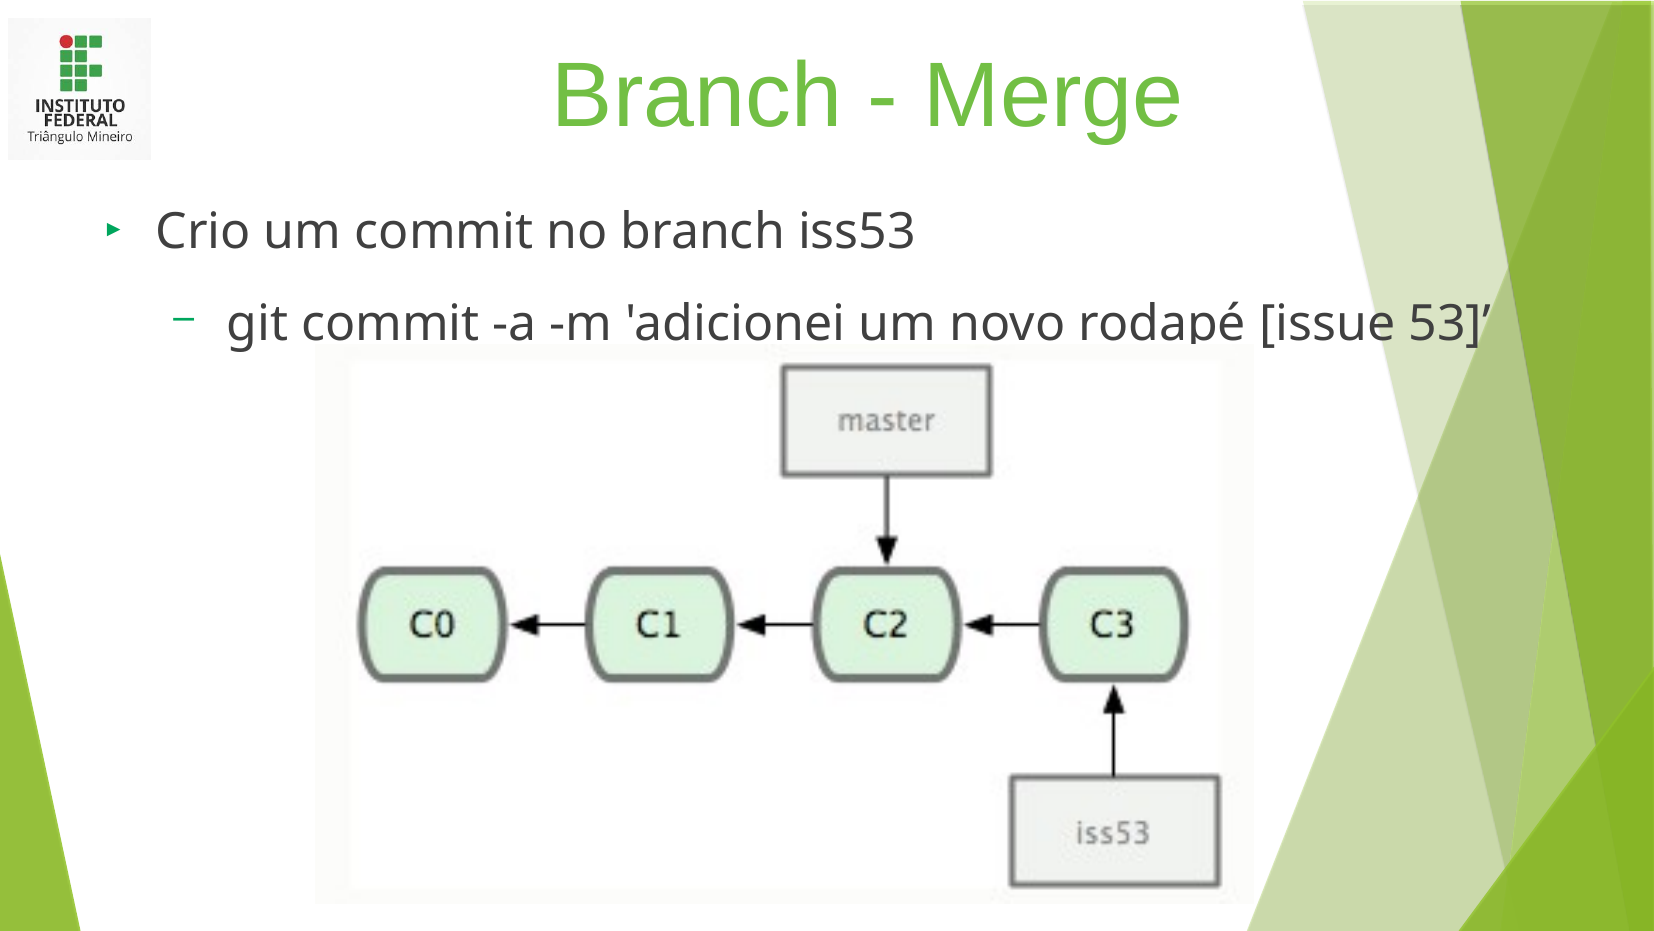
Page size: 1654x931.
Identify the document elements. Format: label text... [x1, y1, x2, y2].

picture [8, 18, 151, 160]
title Branch - Merge [165, 31, 1571, 160]
list Crio um commit no branch iss53 git commit -a -m 'adicionei um novo rodapé [issue 53]’ [82, 195, 1571, 758]
picture [315, 344, 1254, 904]
